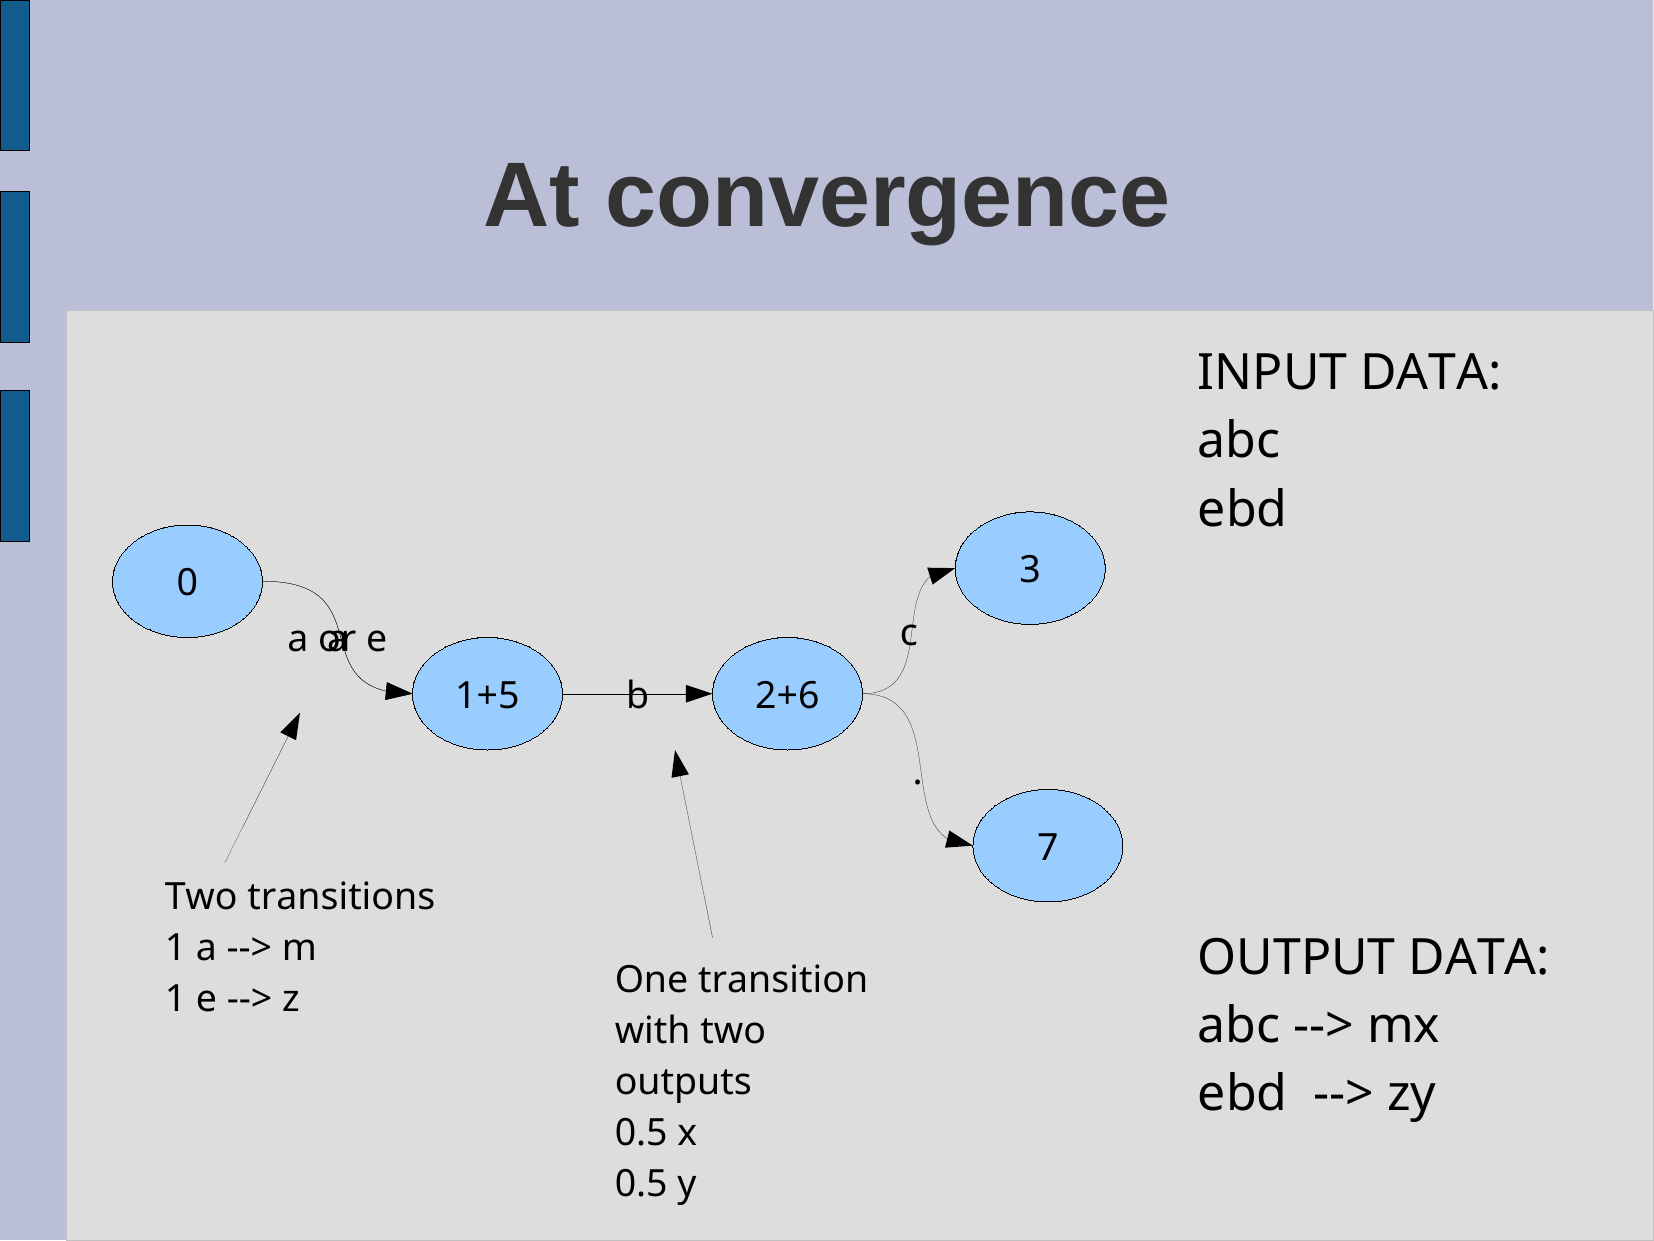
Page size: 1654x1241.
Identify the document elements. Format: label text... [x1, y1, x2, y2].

text_box One transition with two outputs 0.5 x 0.5 y [600, 944, 901, 1163]
text_box 3 [955, 511, 1106, 625]
title At convergence [121, 91, 1534, 299]
text_box 2+6 [712, 637, 863, 751]
text_box 0 [112, 525, 263, 638]
text_box INPUT DATA: abc ebd [1183, 328, 1538, 526]
text_box 7 [972, 789, 1123, 902]
text_box Two transitions 1 a --> m 1 e --> z [150, 862, 432, 1014]
text_box 1+5 [412, 637, 563, 751]
text_box OUTPUT DATA: abc --> mx ebd --> zy [1183, 913, 1594, 1110]
